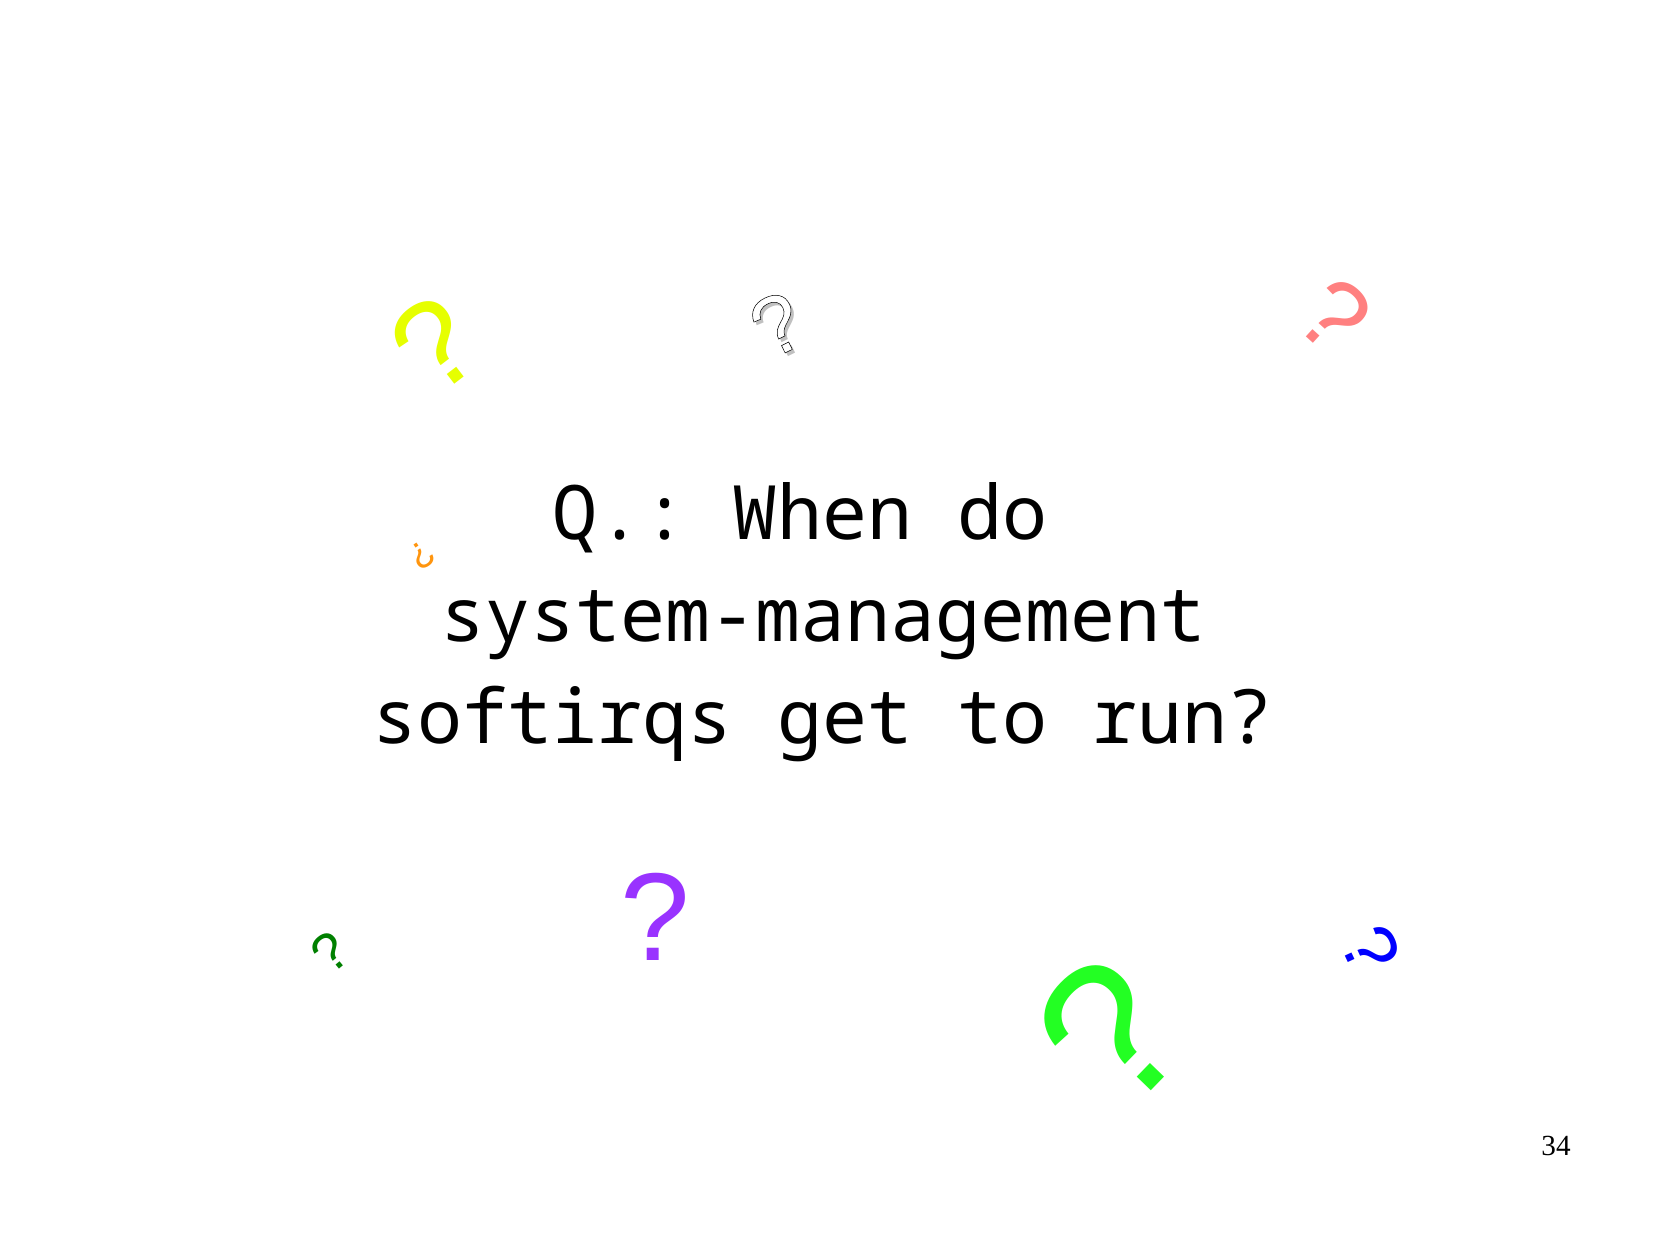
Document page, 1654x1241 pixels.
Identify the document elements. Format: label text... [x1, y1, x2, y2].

text_box ? [605, 840, 706, 995]
text_box ? [385, 516, 460, 593]
text_box ? [348, 253, 521, 437]
list Q.: When do system-management softirqs get to run? [285, 458, 1361, 826]
text_box ? [975, 900, 1246, 1168]
text_box ? [719, 220, 916, 391]
text_box ? [282, 904, 378, 1001]
text_box ? [1260, 240, 1409, 391]
text_box ? [1310, 896, 1431, 1003]
